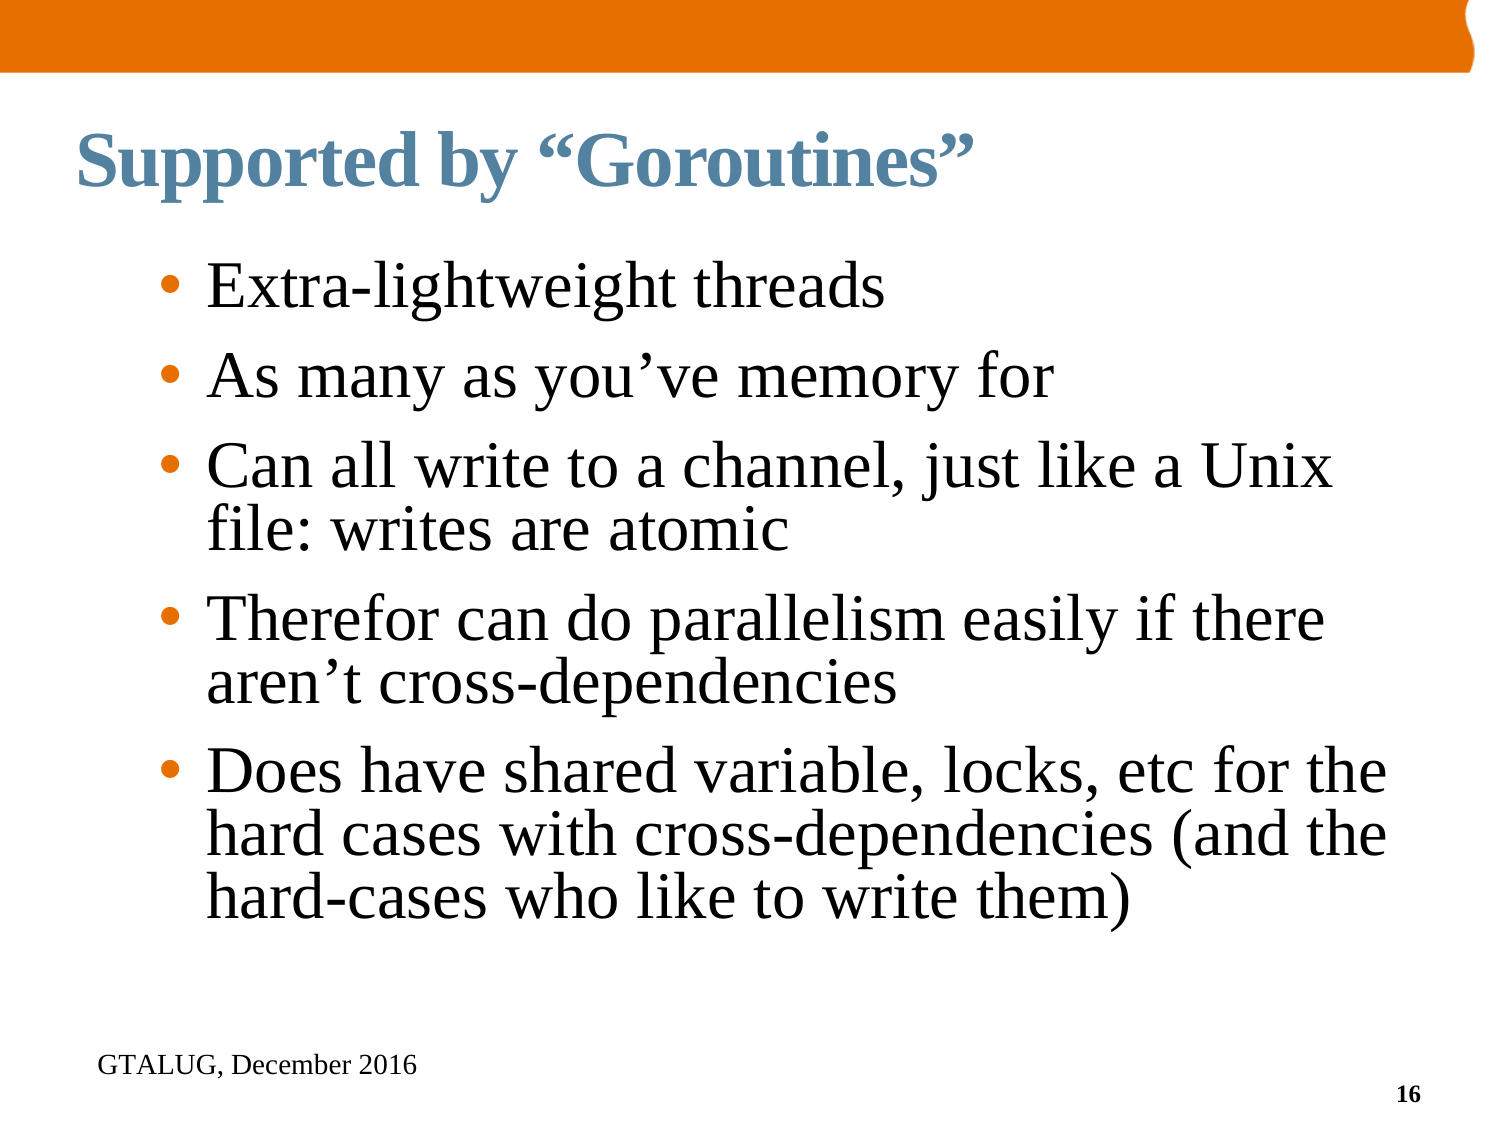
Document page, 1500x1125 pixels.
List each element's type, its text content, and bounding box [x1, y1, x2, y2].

title Supported by “Goroutines” [75, 122, 1438, 228]
picture [0, 0, 1500, 75]
text_box [64, 257, 1402, 1017]
